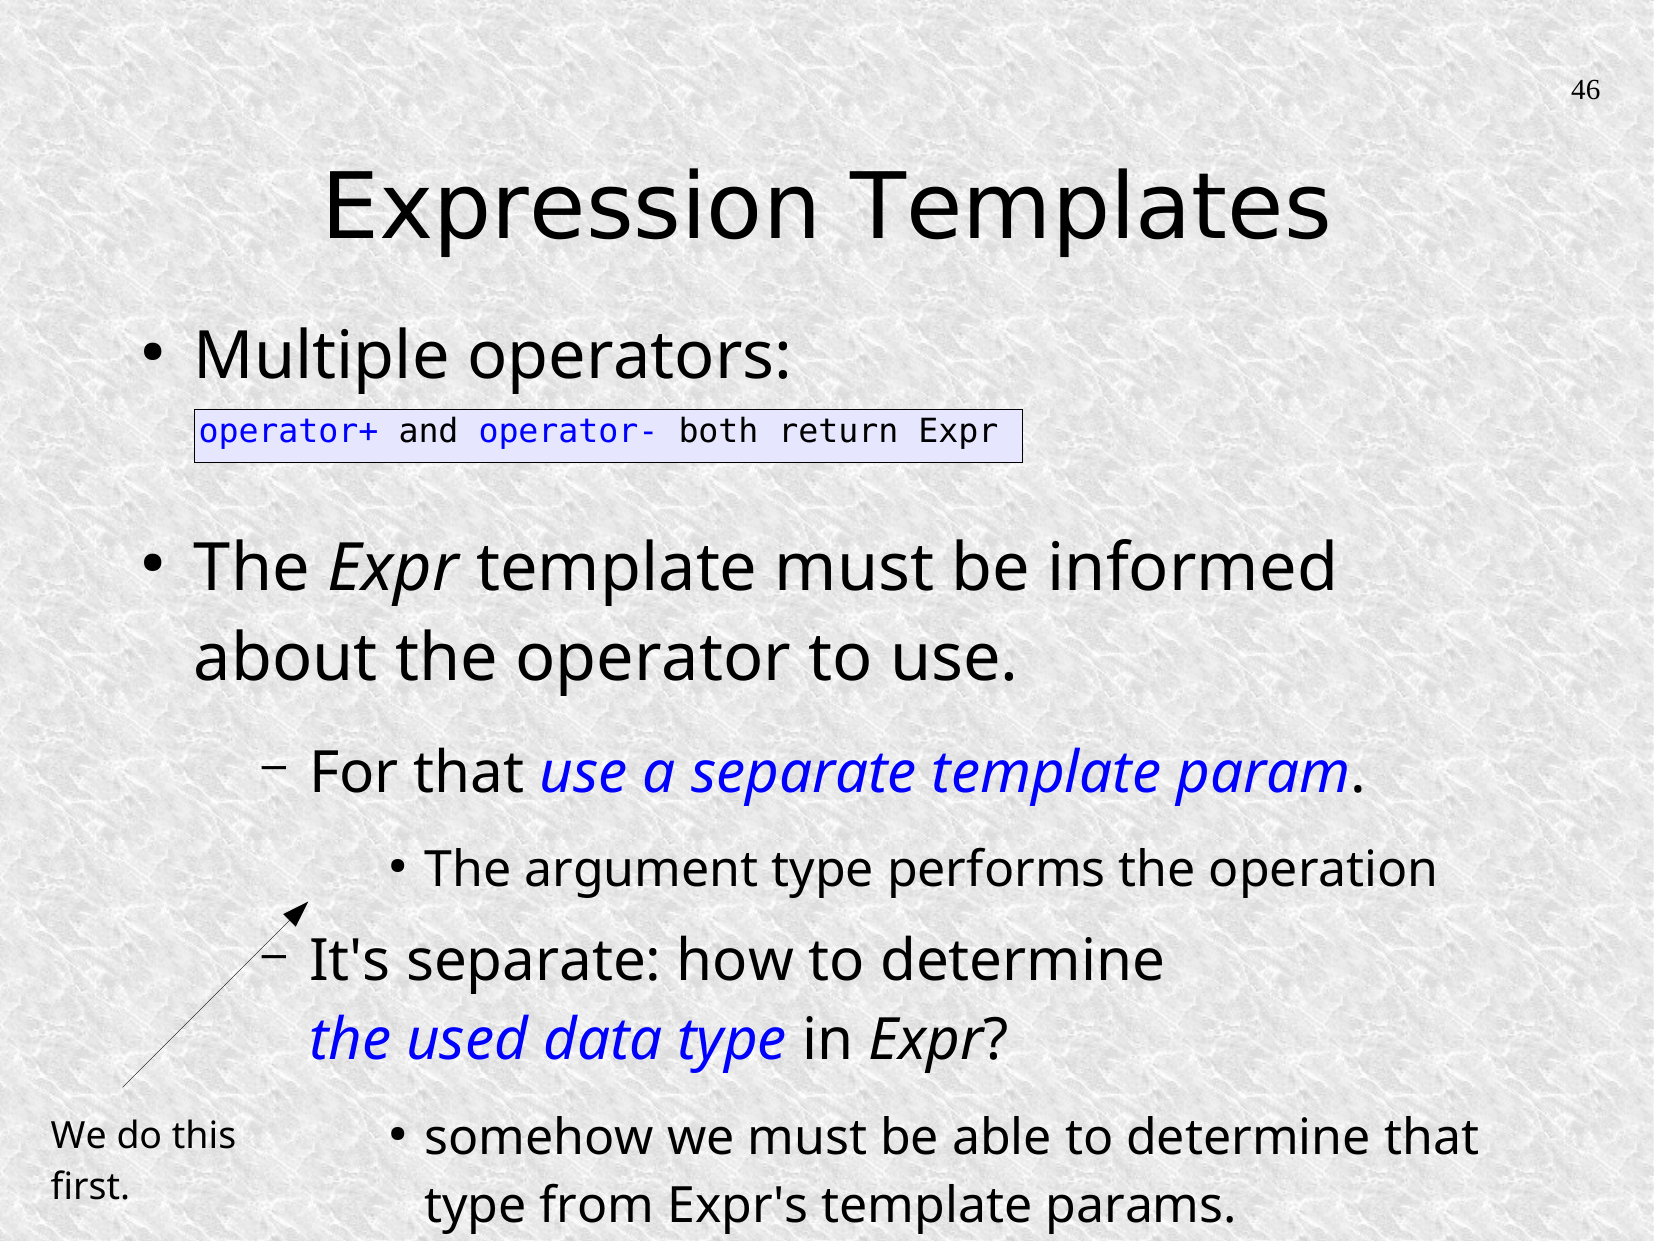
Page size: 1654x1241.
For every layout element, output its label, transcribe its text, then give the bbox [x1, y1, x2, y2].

text_box [194, 409, 1023, 463]
list Multiple operators: The Expr template must be informed about the operator to use. For that use a separate template param. The argument type performs the operation It's separate: how to determine the used data type in Expr? somehow we must be able to determine that type from Expr's template params. [123, 307, 1536, 1223]
text_box We do this first. [50, 1108, 251, 1200]
title Expression Templates [121, 102, 1534, 310]
text_box operator+ and operator- both return Expr [198, 411, 1145, 606]
picture [0, 0, 1654, 1241]
